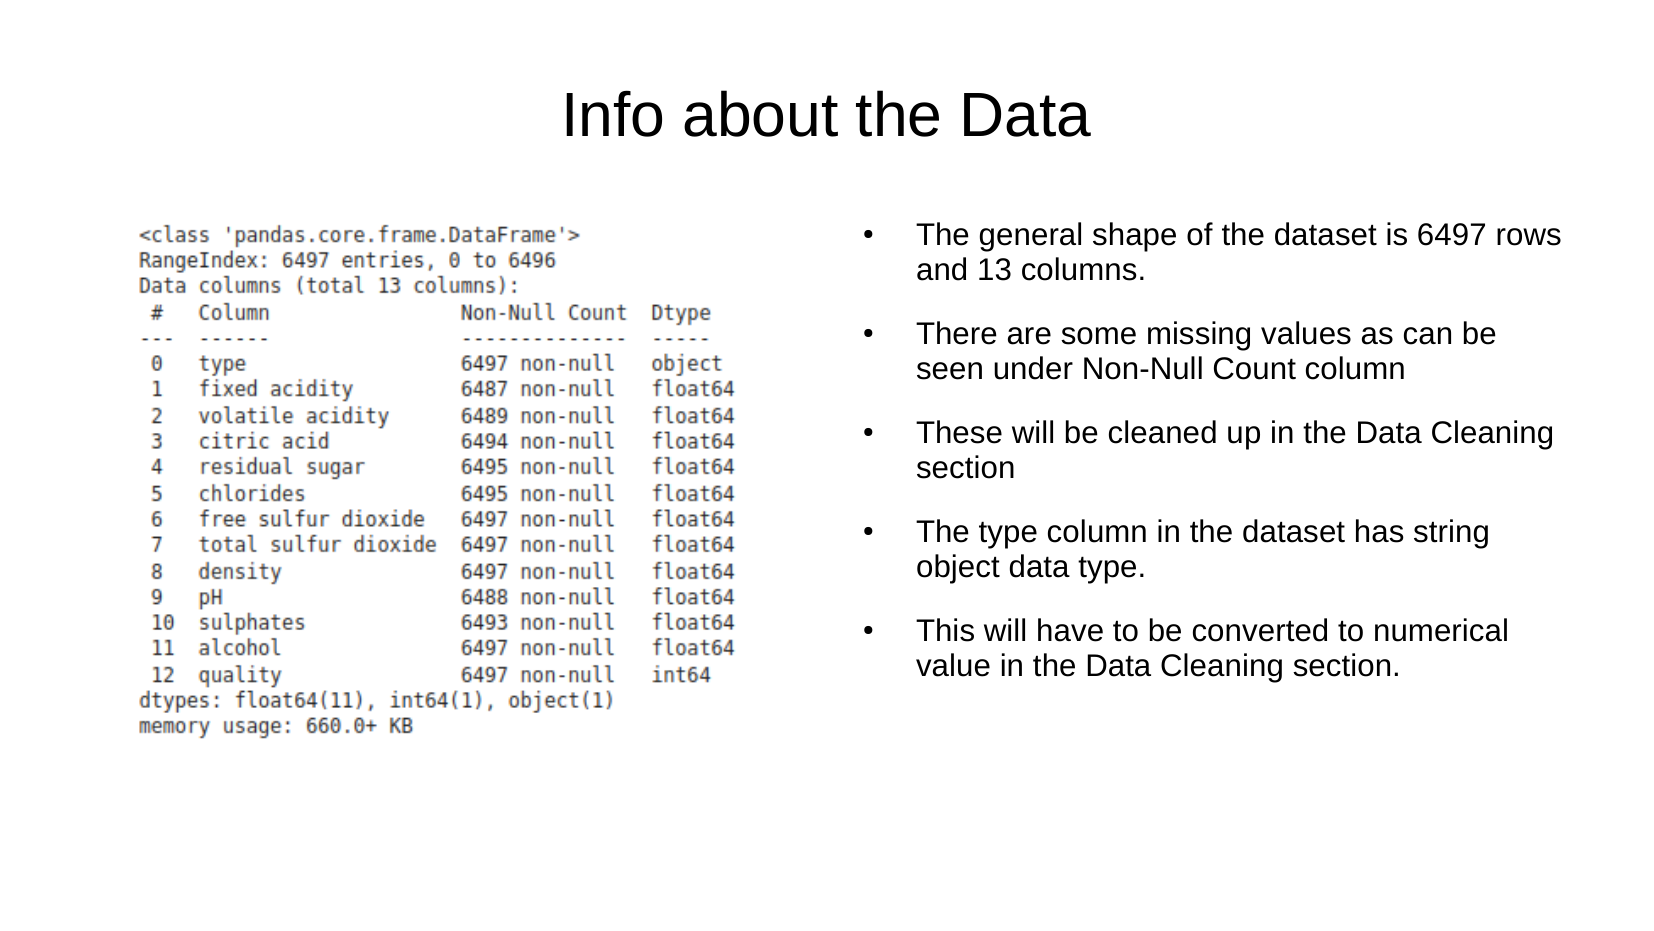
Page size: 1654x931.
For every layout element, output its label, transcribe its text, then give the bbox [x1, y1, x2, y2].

title Info about the Data [82, 37, 1571, 193]
list The general shape of the dataset is 6497 rows and 13 columns. There are some missing values as can be seen under Non-Null Count column These will be cleaned up in the Data Cleaning section The type column in the dataset has string object data type. This will have to be converted to numerical value in the Data Cleaning section. [845, 217, 1572, 758]
picture [128, 217, 763, 758]
